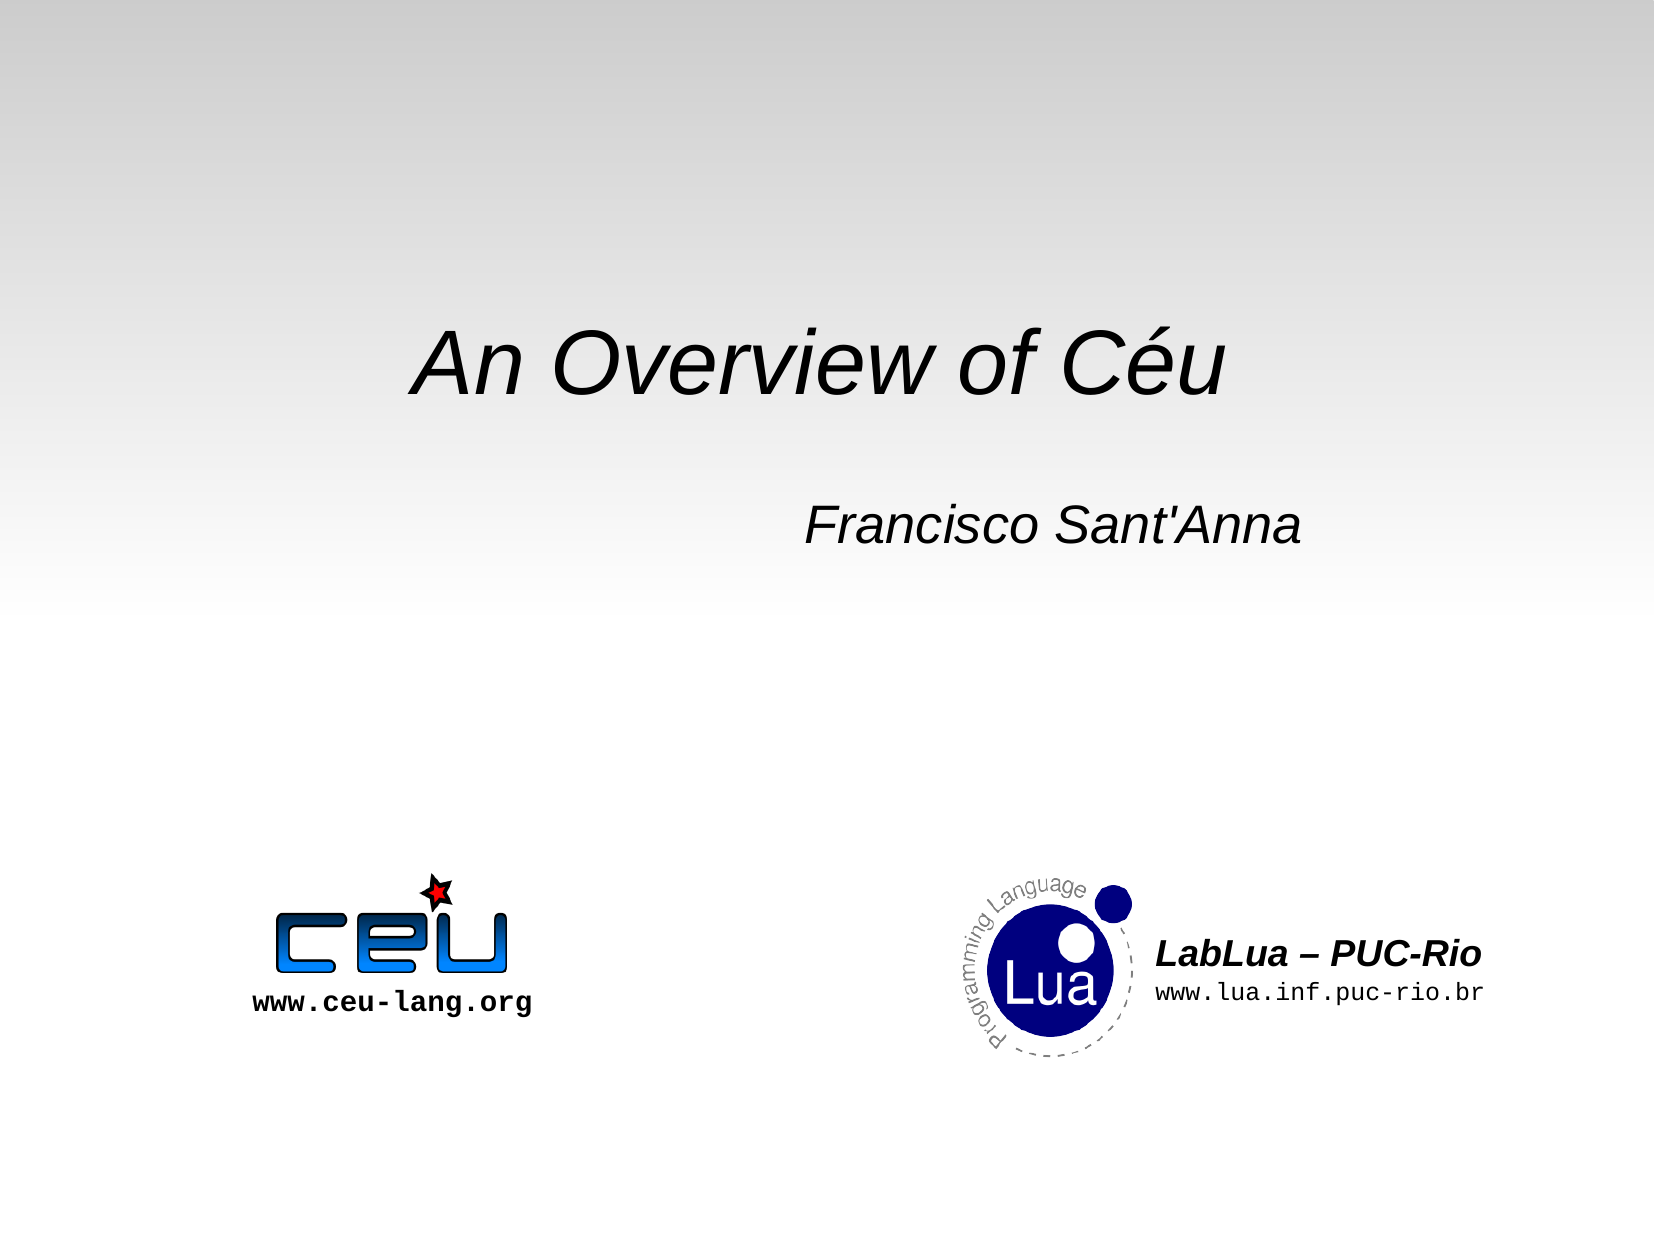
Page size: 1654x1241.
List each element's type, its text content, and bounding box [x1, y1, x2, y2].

picture [953, 866, 1141, 1064]
text_box LabLua – PUC-Rio www.lua.inf.puc-rio.br [1140, 925, 1526, 1016]
subtitle An Overview of Céu [76, 130, 1565, 596]
picture [276, 873, 507, 973]
text_box Francisco Sant'Anna [789, 487, 1353, 601]
text_box www.ceu-lang.org [151, 979, 633, 1053]
